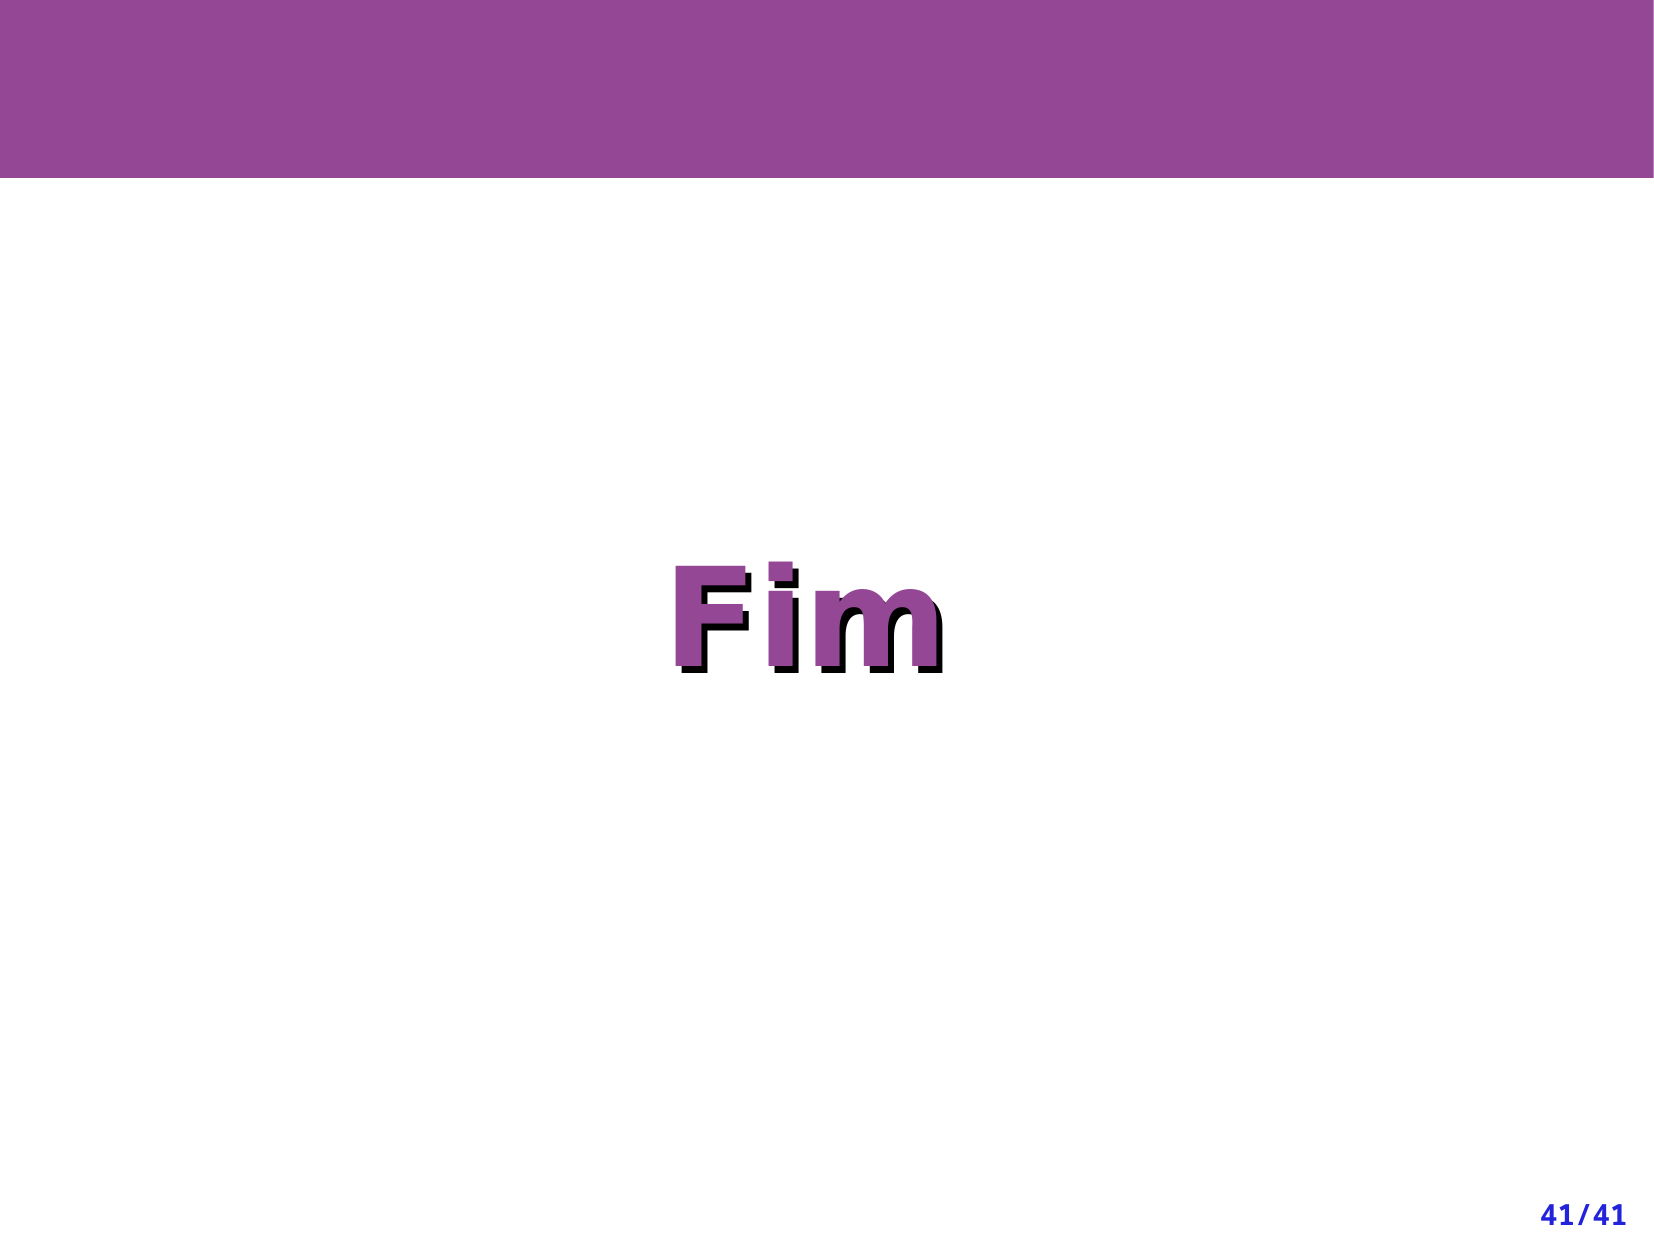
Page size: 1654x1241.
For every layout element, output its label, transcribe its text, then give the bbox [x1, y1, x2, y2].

text_box Fim [648, 531, 963, 709]
